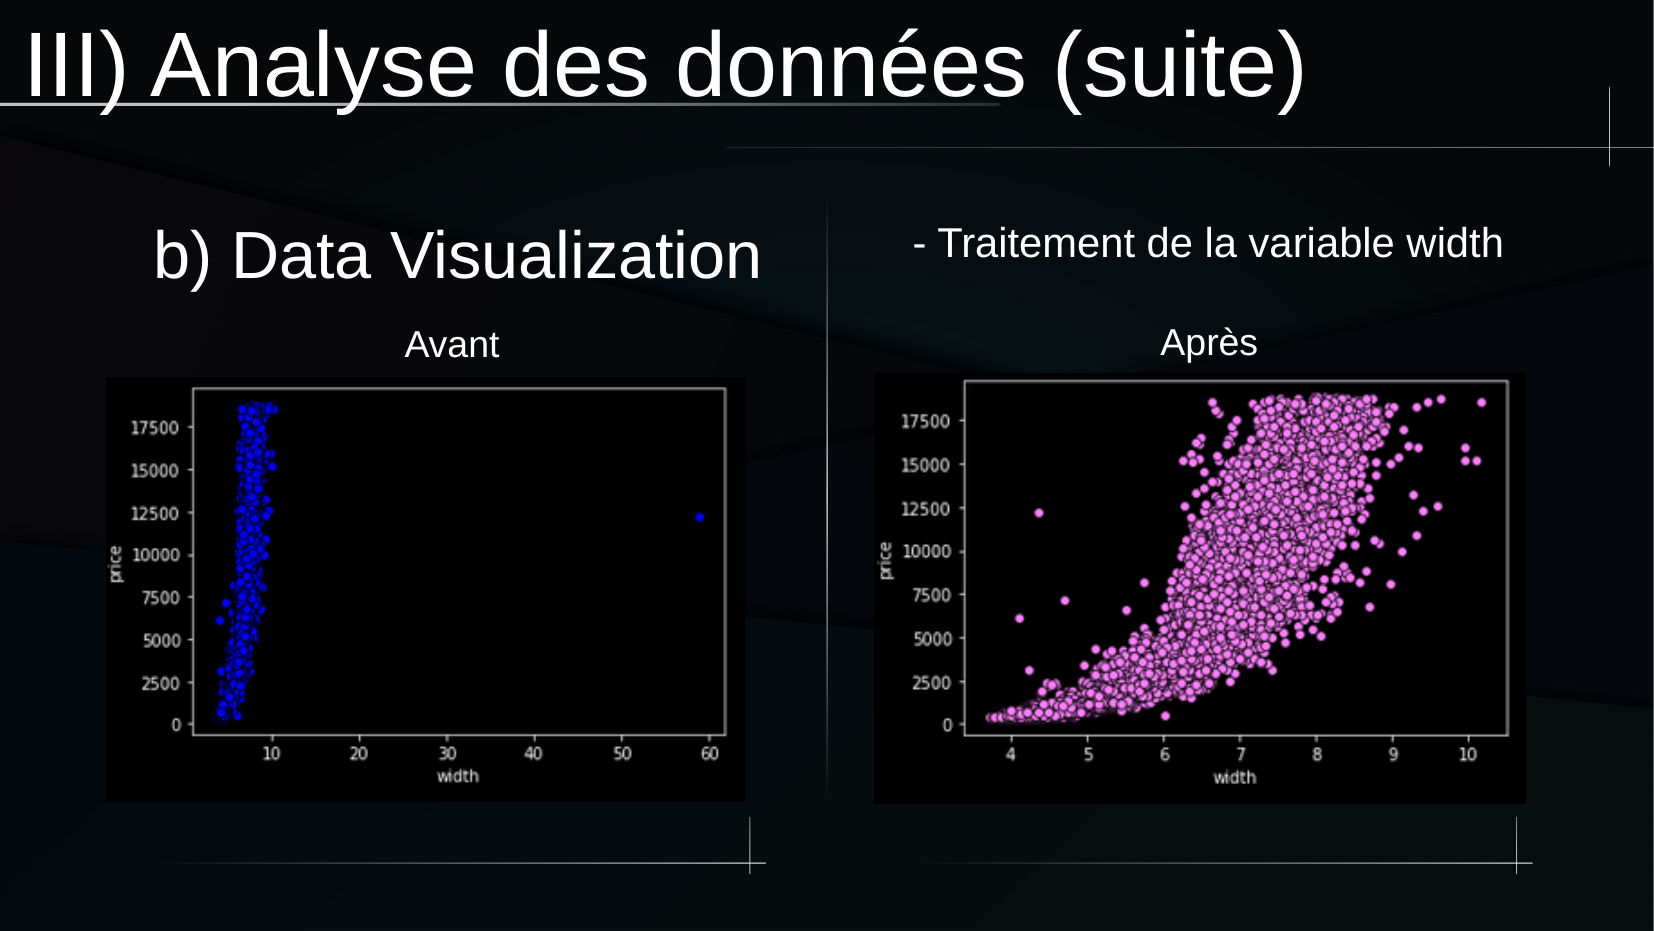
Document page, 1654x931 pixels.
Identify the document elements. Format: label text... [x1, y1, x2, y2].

text_box Avant [389, 316, 886, 374]
text_box - Traitement de la variable width [897, 212, 1607, 302]
list b) Data Visualization [82, 217, 809, 758]
title III) Analyse des données (suite) [23, 11, 1589, 119]
text_box Après [1145, 313, 1430, 373]
picture [0, 0, 1654, 931]
